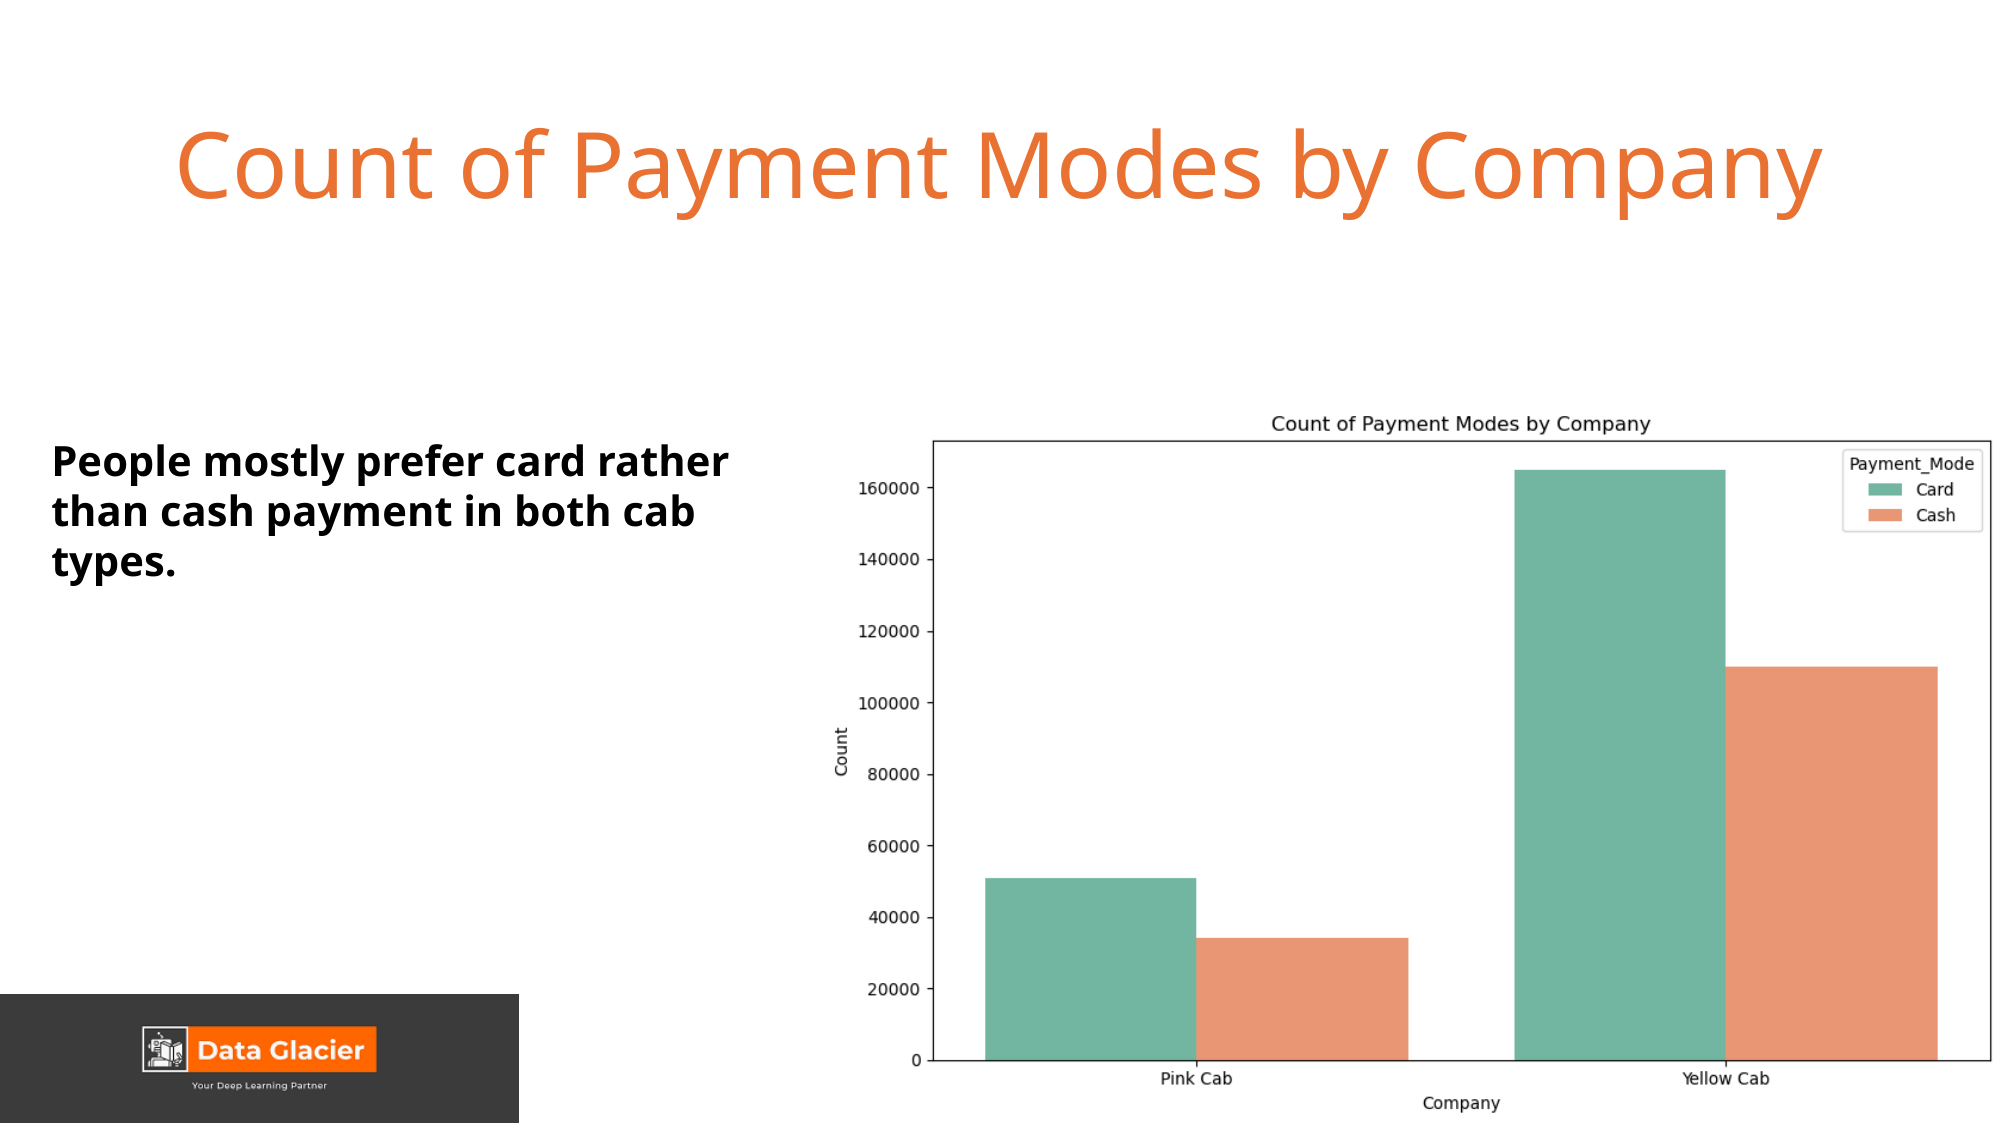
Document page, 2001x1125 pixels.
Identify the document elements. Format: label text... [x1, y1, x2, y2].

picture [822, 404, 2000, 1125]
text_box People mostly prefer card rather than cash payment in both cab types. [36, 427, 782, 544]
title Count of Payment Modes by Company [137, 59, 1863, 278]
picture [0, 994, 519, 1123]
